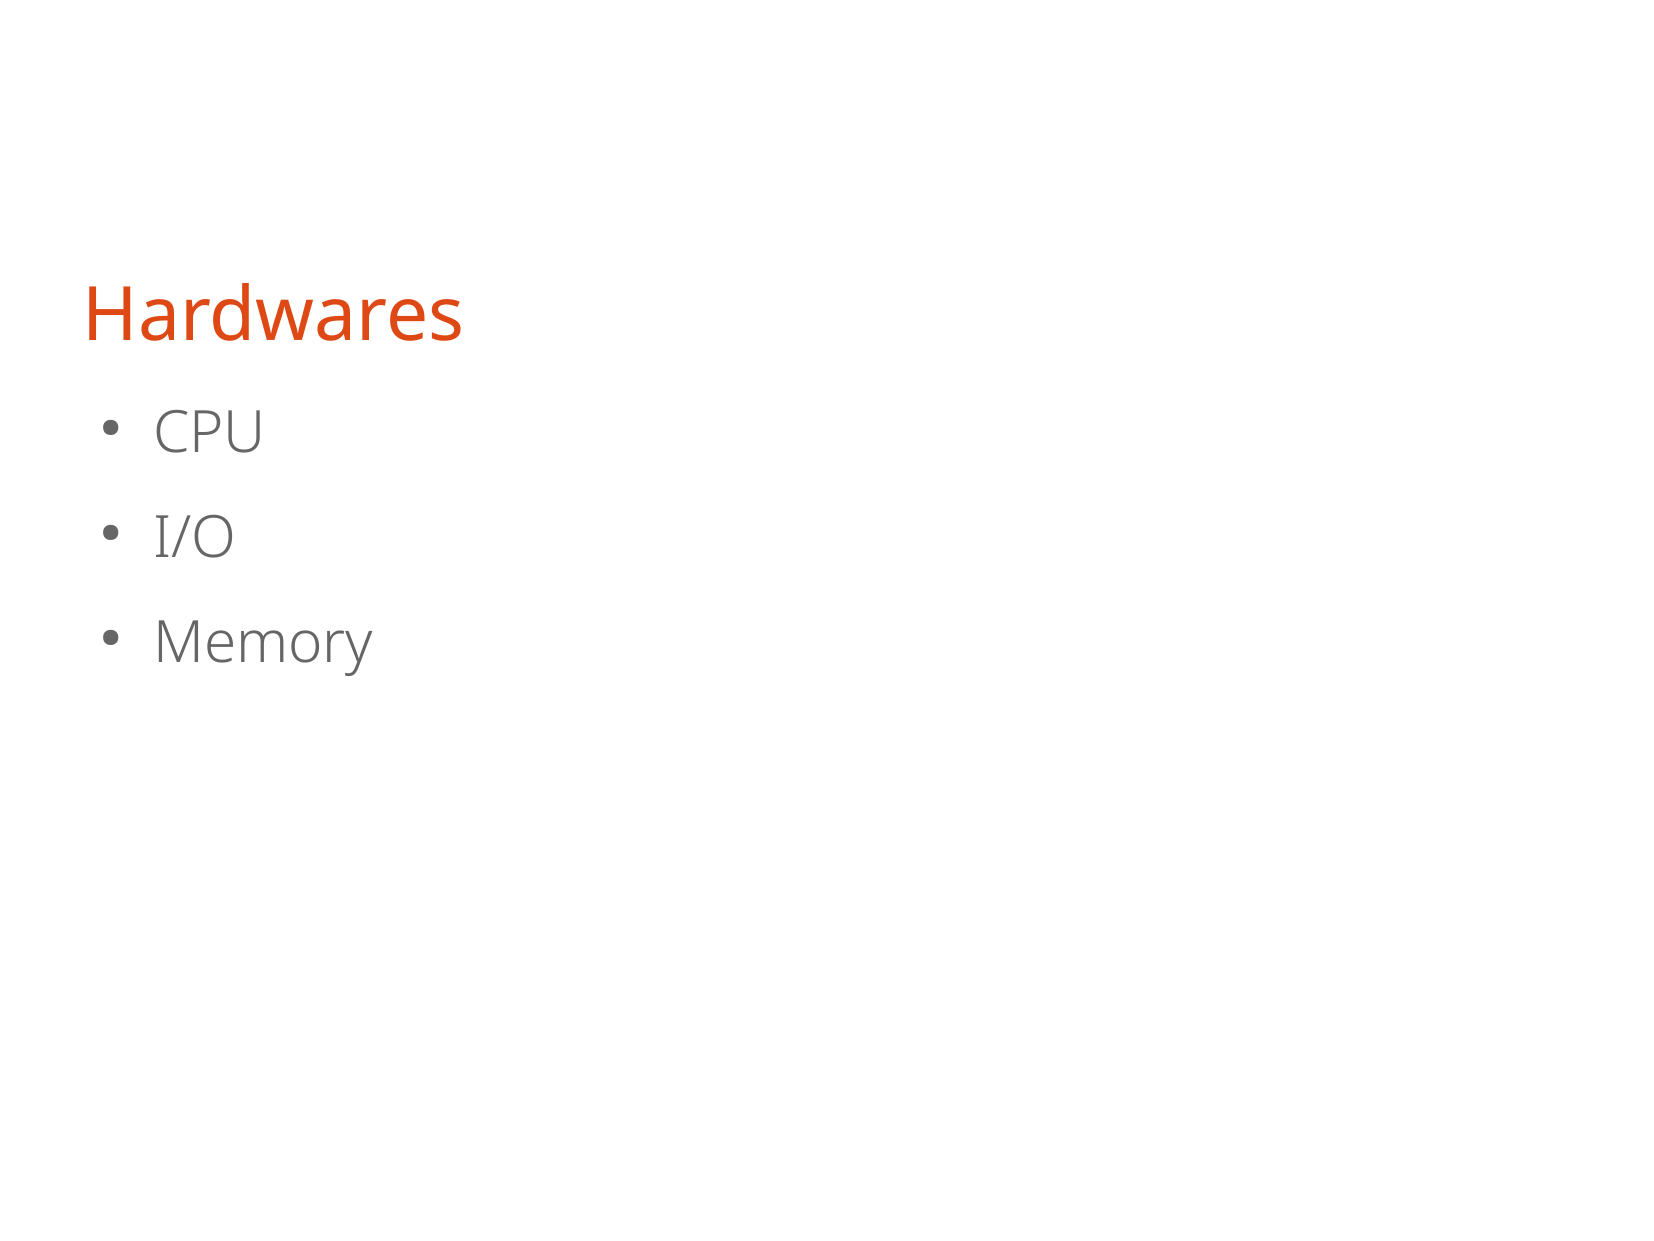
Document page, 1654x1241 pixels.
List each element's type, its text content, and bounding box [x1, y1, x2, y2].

list CPU I/O Memory [82, 389, 1571, 1010]
title Hardwares [82, 248, 1571, 375]
